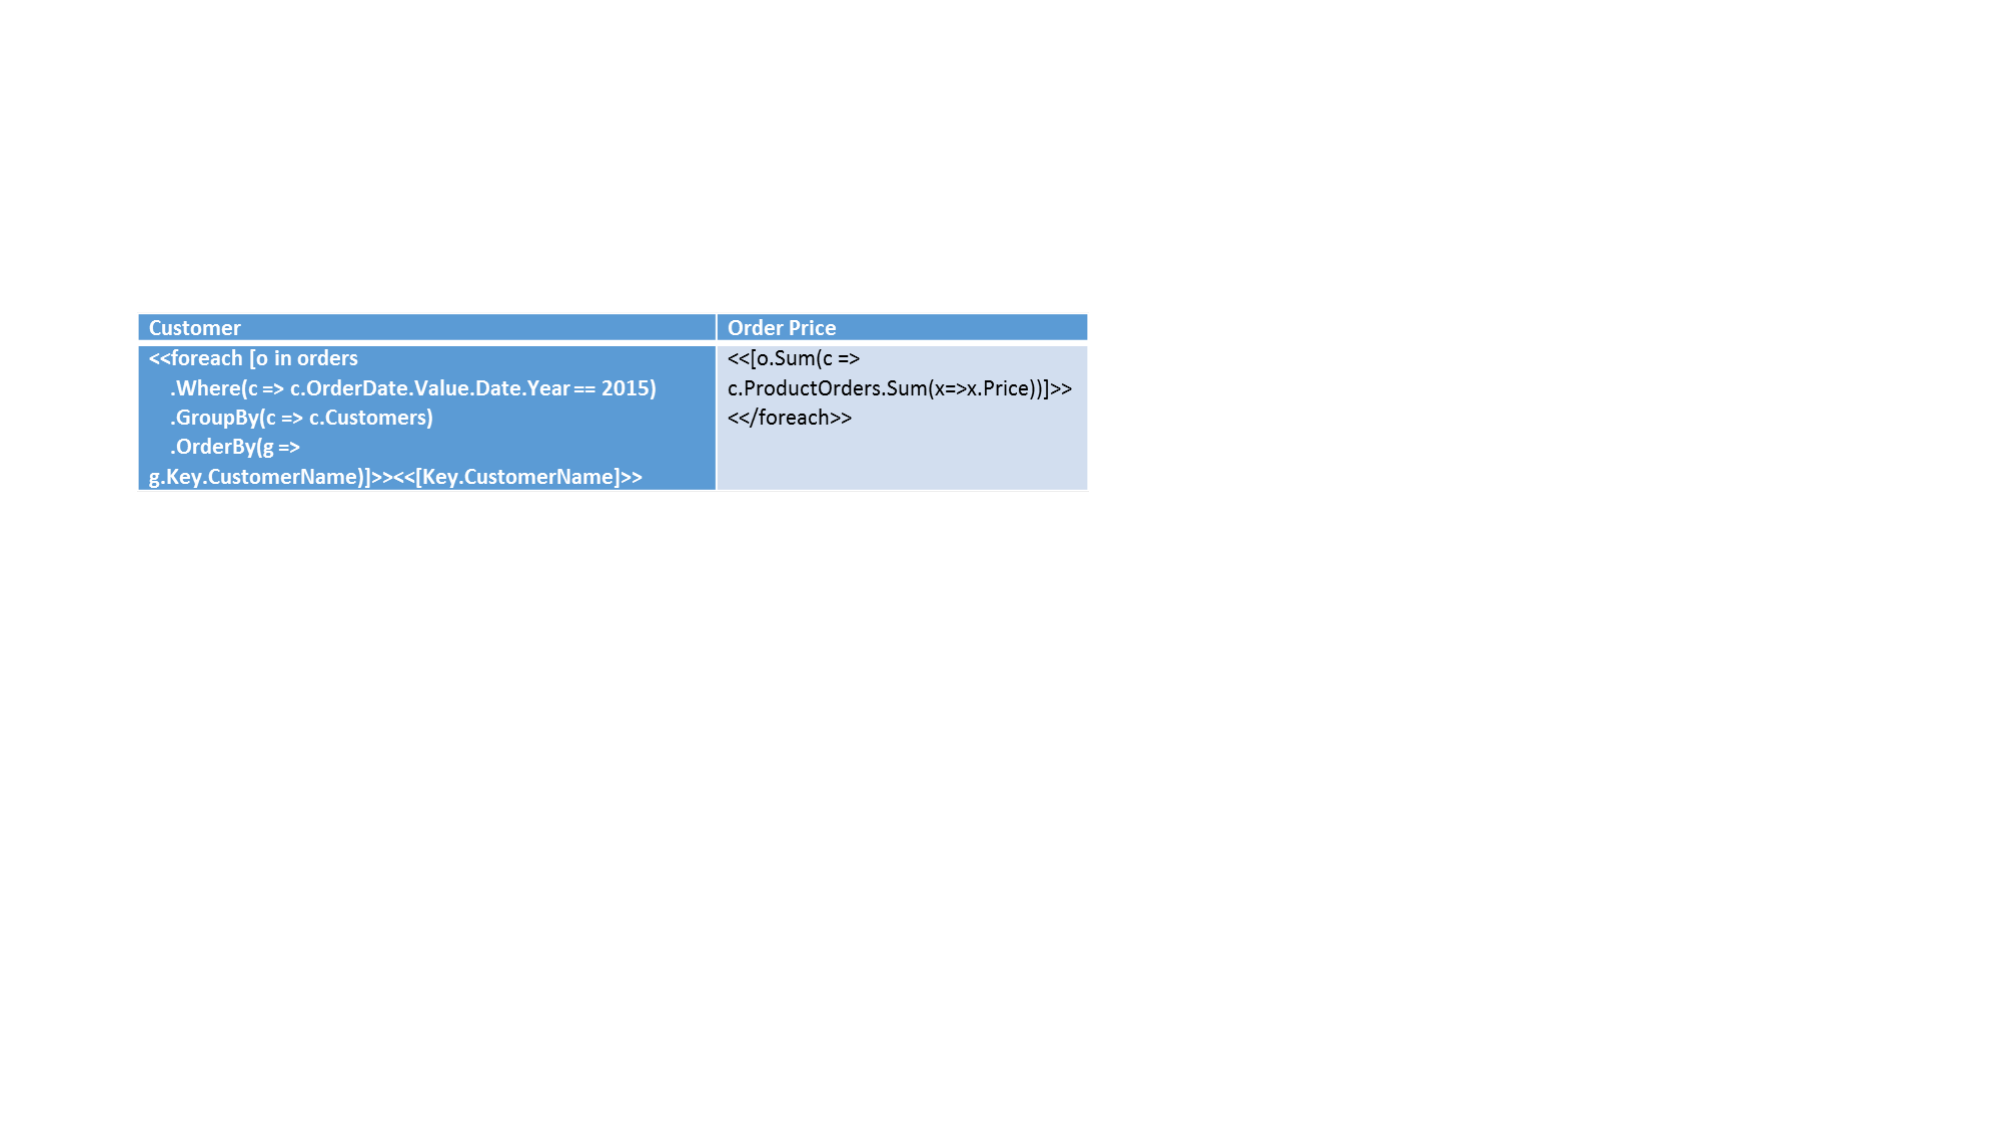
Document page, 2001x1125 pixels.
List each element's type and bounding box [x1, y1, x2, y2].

picture [137, 307, 1089, 505]
